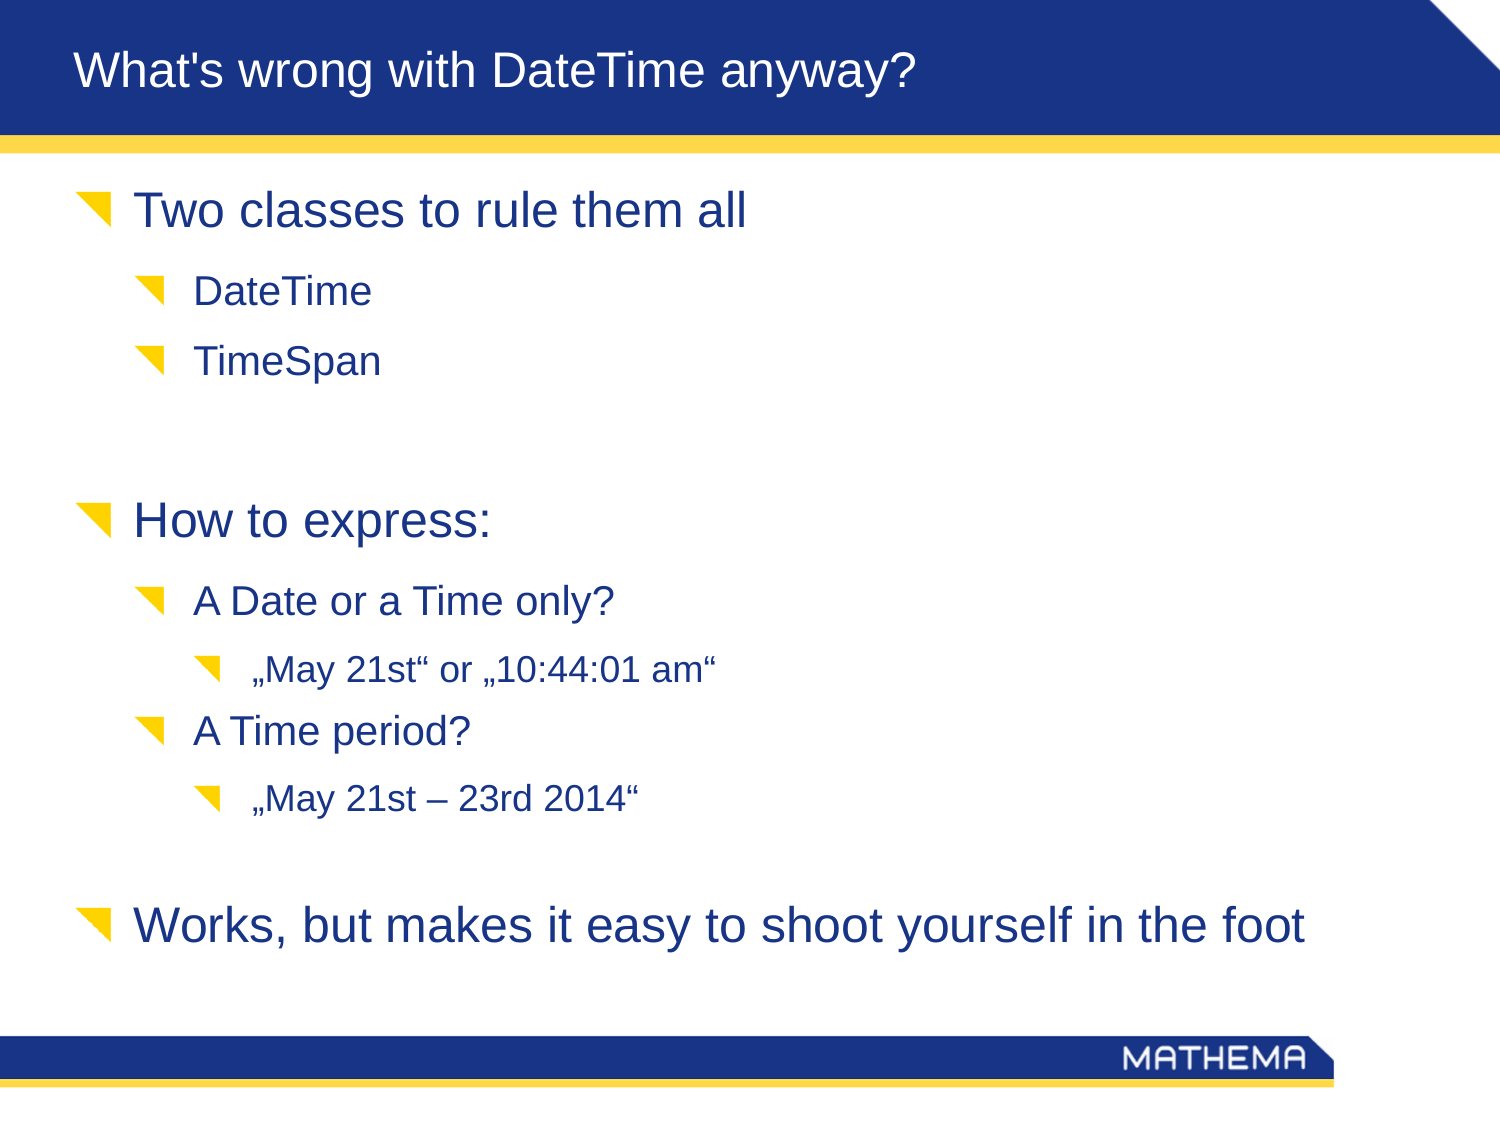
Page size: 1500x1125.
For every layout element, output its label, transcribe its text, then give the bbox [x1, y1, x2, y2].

list Two classes to rule them all DateTime TimeSpan How to express: A Date or a Time only? „May 21st“ or „10:44:01 am“ A Time period? „May 21st – 23rd 2014“ Works, but makes it easy to shoot yourself in the foot [75, 181, 1426, 1008]
title What's wrong with DateTime anyway? [73, 40, 1276, 100]
picture [0, 0, 1500, 1125]
